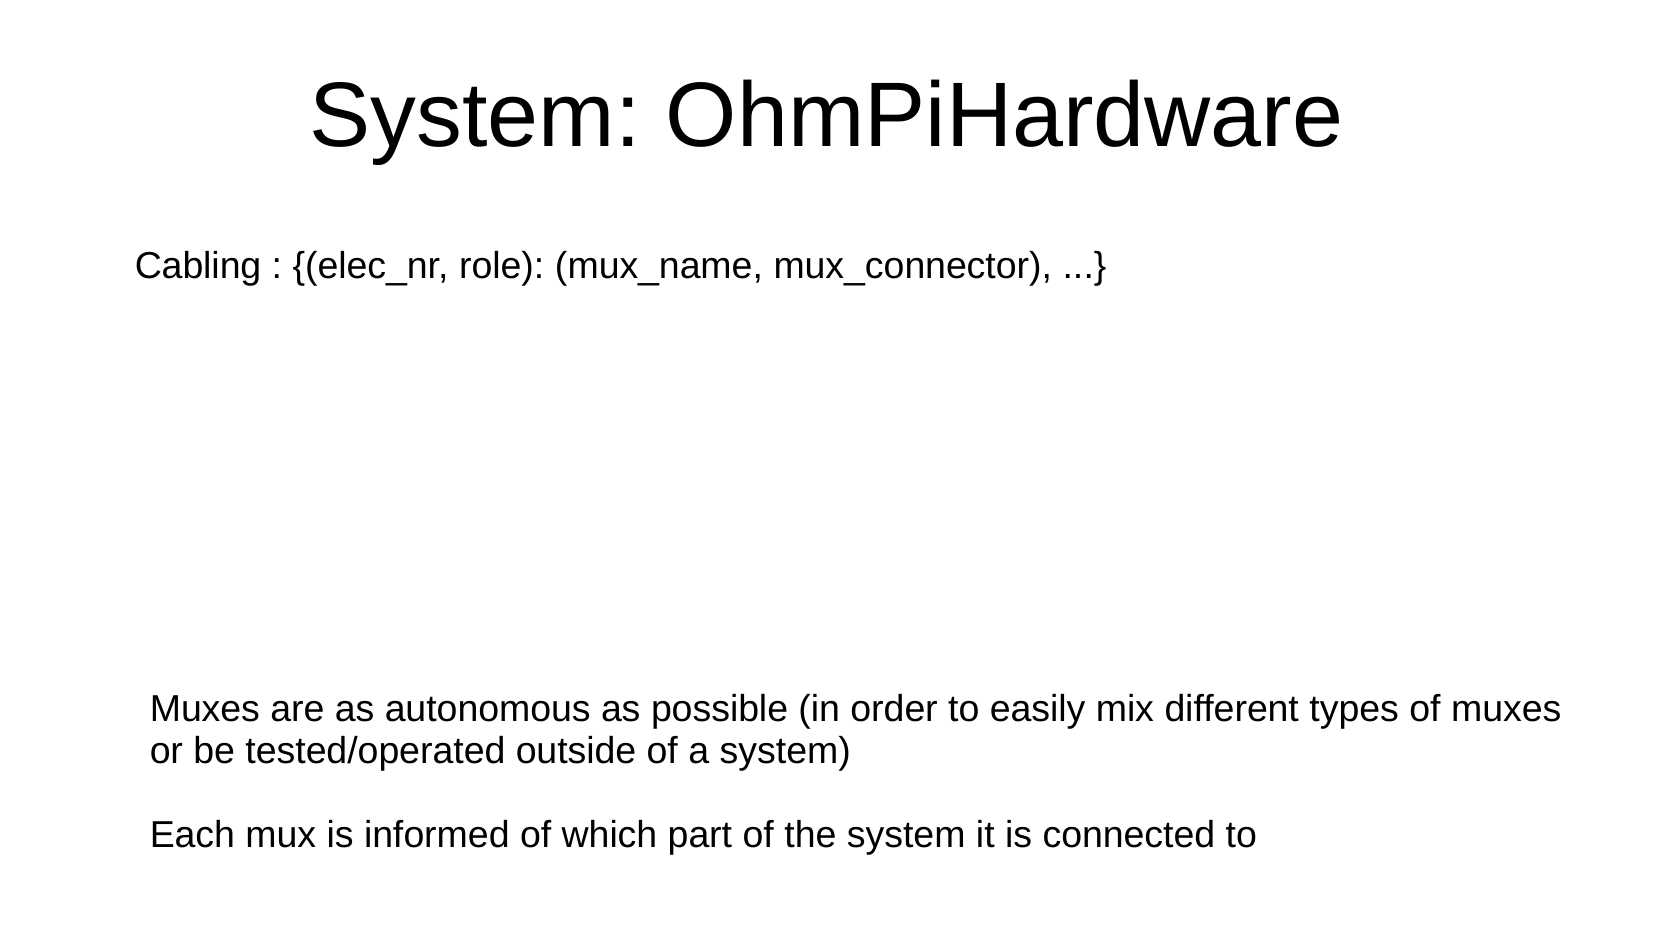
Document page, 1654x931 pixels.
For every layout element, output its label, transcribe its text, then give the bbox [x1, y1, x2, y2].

text_box Cabling : {(elec_nr, role): (mux_name, mux_connector), ...} [120, 237, 1122, 295]
title System: OhmPiHardware [82, 37, 1571, 193]
text_box Muxes are as autonomous as possible (in order to easily mix different types of muxes or be tested/operated outside of a system) Each mux is informed of which part of the system it is connected to [135, 680, 1588, 864]
